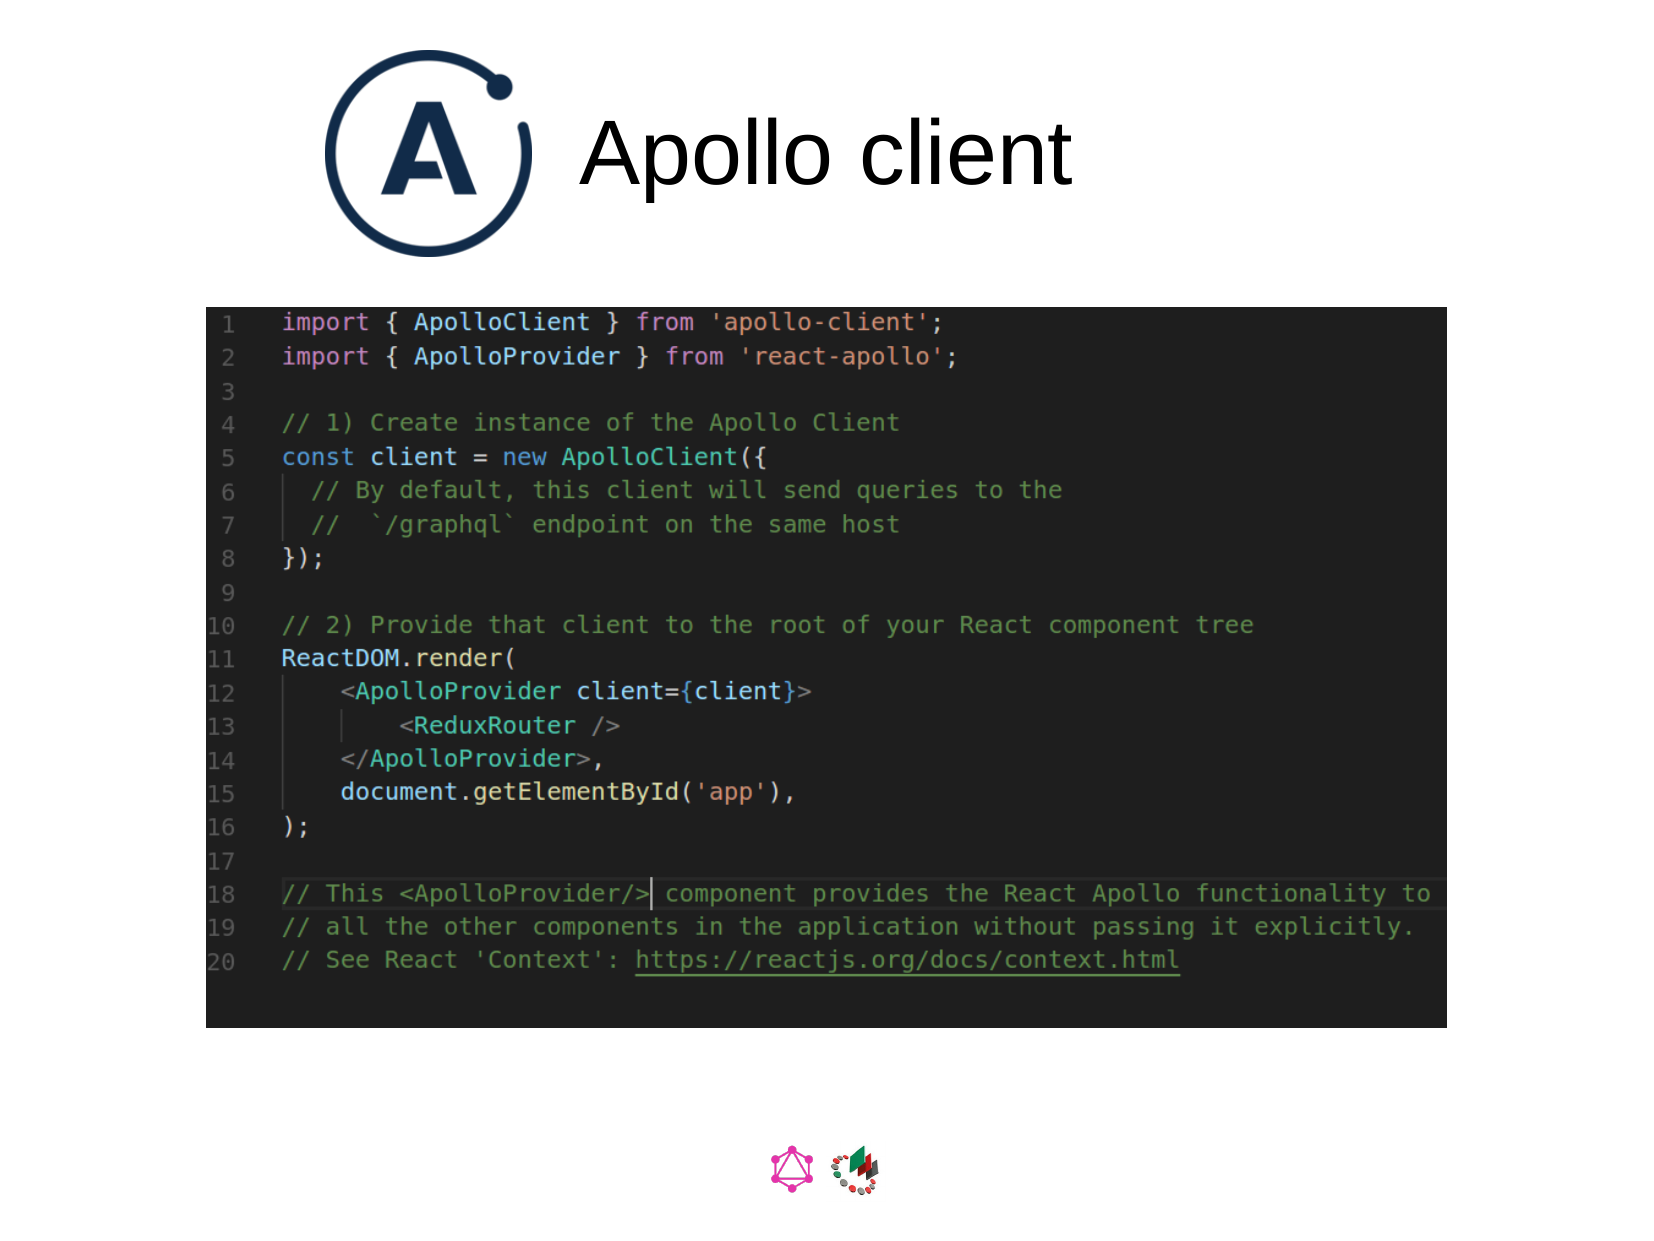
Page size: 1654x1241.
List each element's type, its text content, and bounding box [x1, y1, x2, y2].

title Apollo client [82, 49, 1571, 257]
picture [206, 307, 1447, 1028]
picture [325, 50, 532, 257]
picture [768, 1145, 816, 1193]
picture [826, 1141, 886, 1202]
